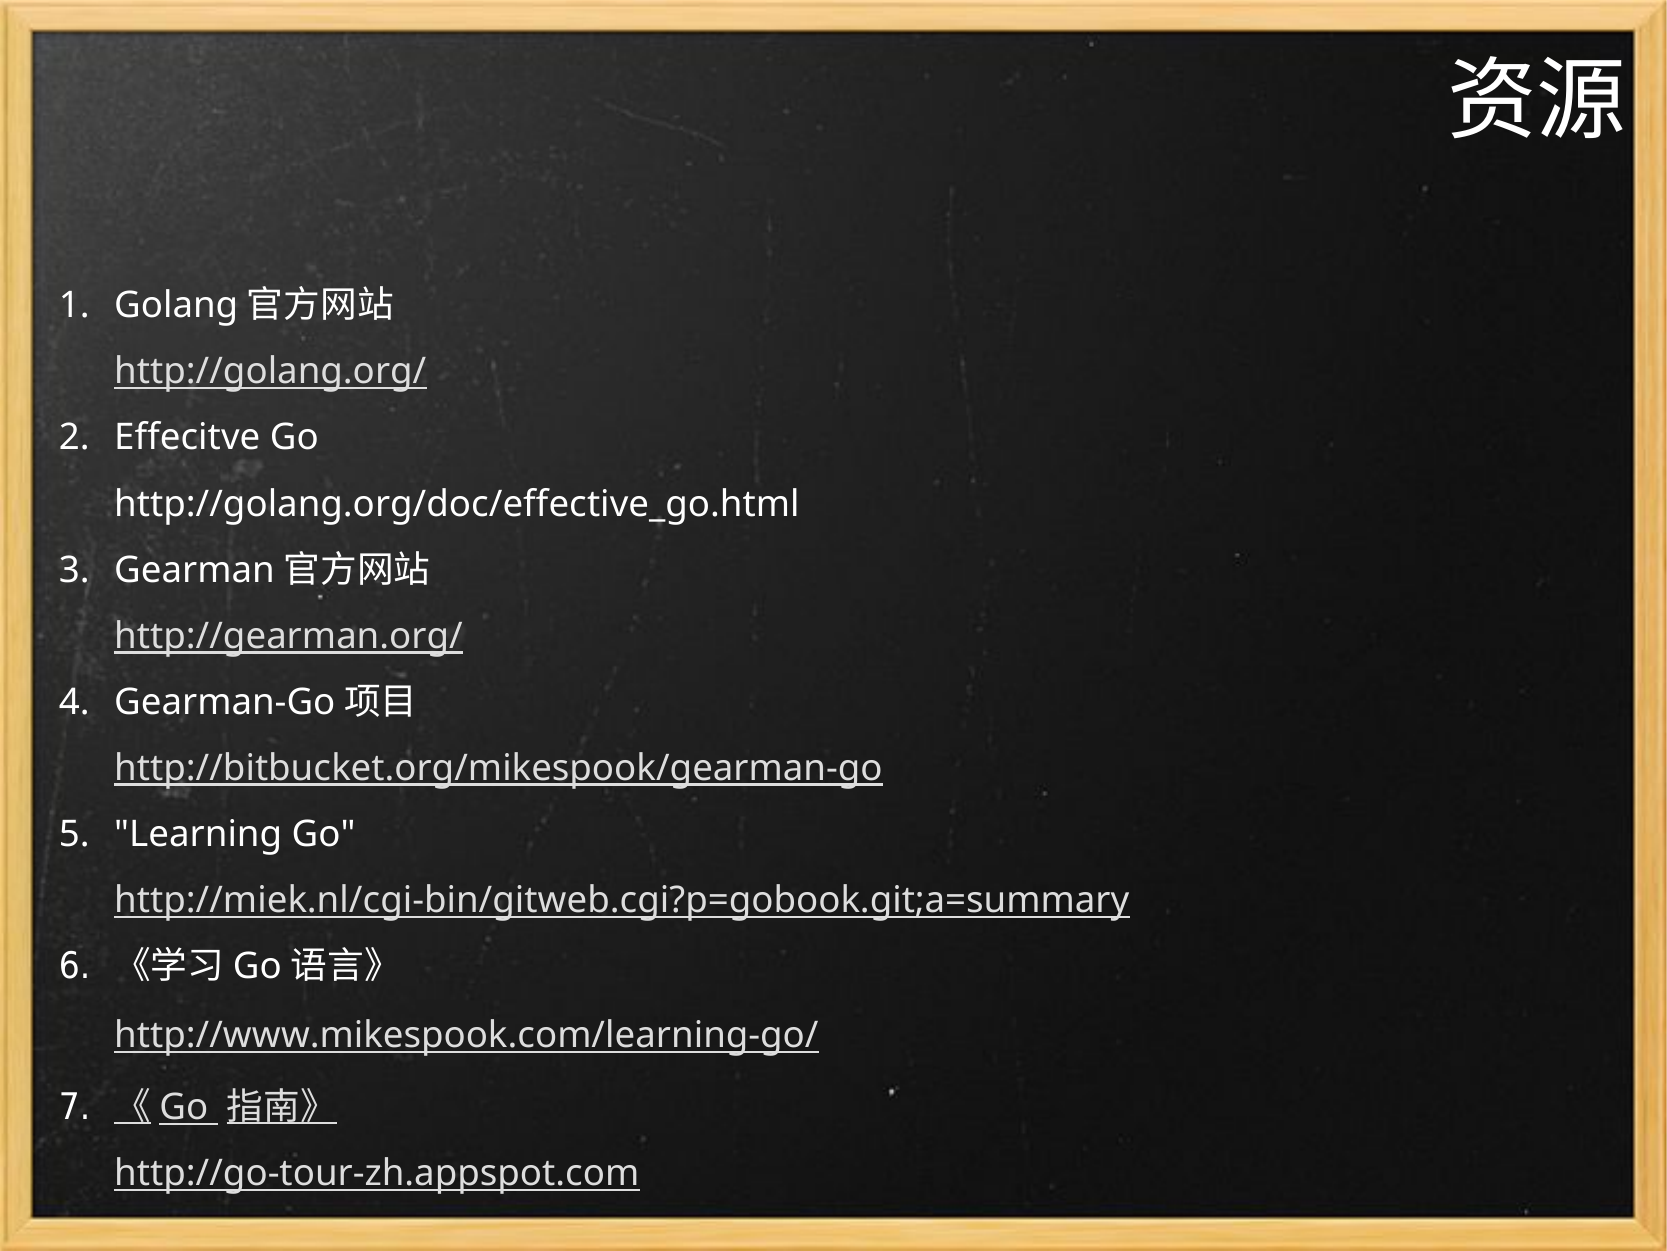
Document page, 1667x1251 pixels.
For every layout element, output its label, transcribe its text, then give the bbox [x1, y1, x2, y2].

list Golang官方网站 http://golang.org/ Effecitve Go http://golang.org/doc/effective_go.html Gearman官方网站 http://gearman.org/ Gearman-Go项目 http://bitbucket.org/mikespook/gearman-go "Learning Go" http://miek.nl/cgi-bin/gitweb.cgi?p=gobook.git;a=summary 《学习Go语言》 http://www.mikespook.com/learning-go/ 《Go 指南》 http://go-tour-zh.appspot.com [40, 258, 1627, 1201]
title 资源 [40, 50, 1627, 201]
picture [0, 0, 1667, 1251]
